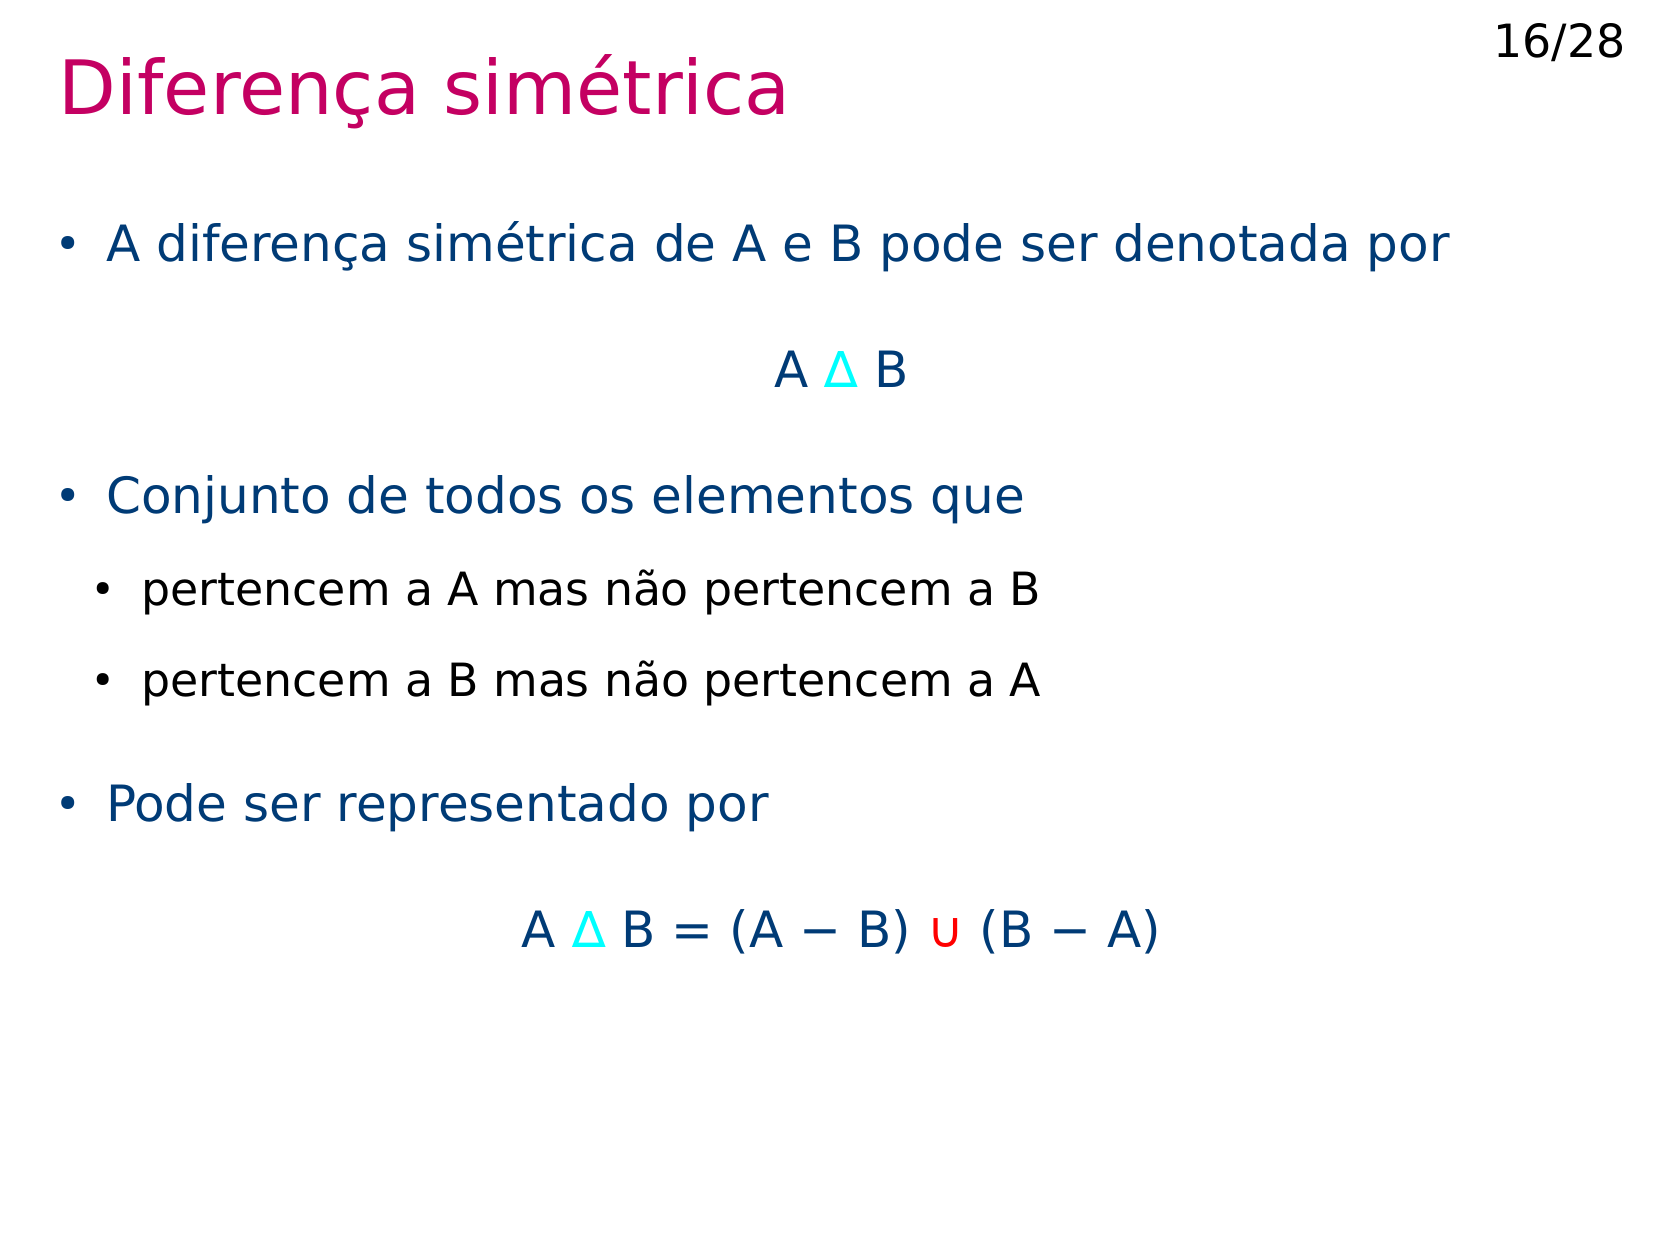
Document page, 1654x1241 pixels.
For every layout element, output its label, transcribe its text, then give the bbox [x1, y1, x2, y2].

list A diferença simétrica de A e B pode ser denotada por A ∆ B Conjunto de todos os elementos que pertencem a A mas não pertencem a B pertencem a B mas não pertencem a A Pode ser representado por A ∆ B = (A − B) ∪ (B − A) [59, 206, 1625, 1211]
title Diferença simétrica [59, 29, 1625, 148]
